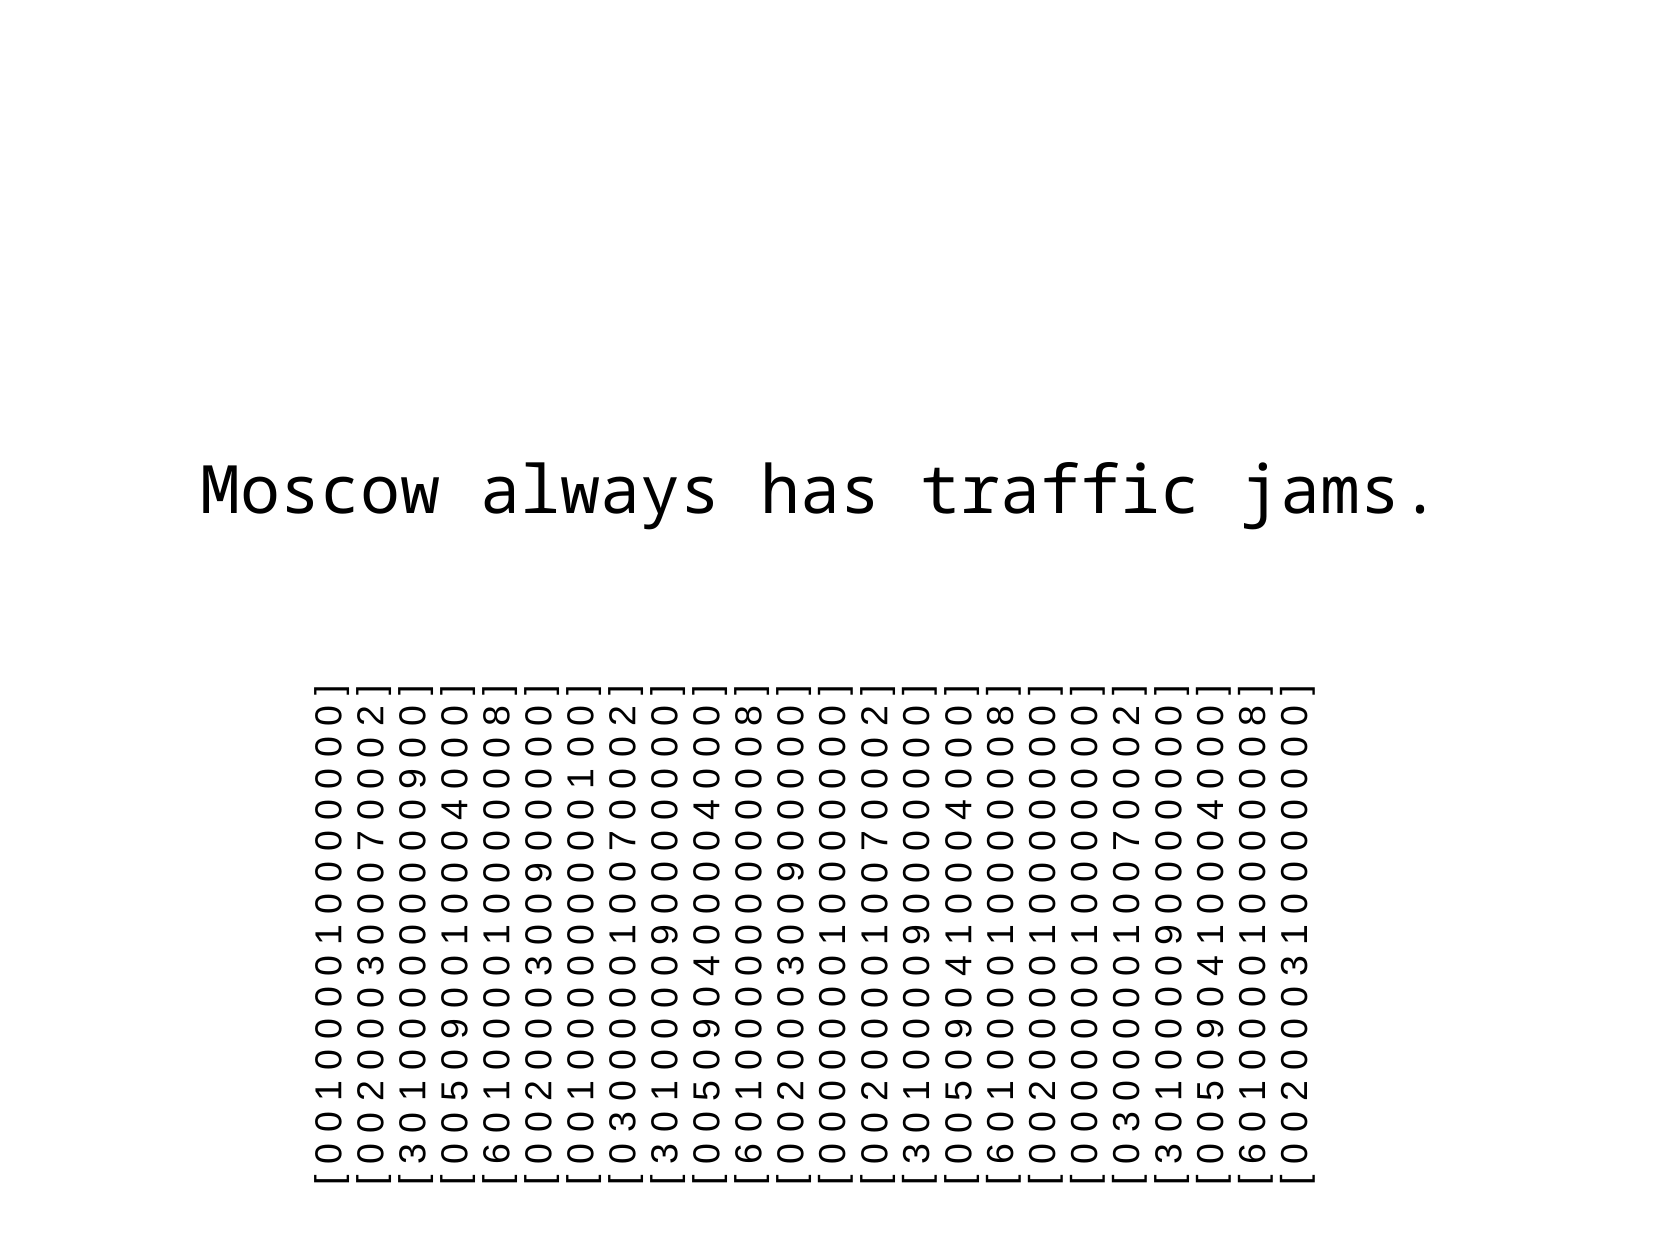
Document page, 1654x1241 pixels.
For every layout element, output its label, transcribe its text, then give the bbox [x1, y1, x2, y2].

text_box [ 0 0 1 0 0 0 0 1 0 0 0 0 0 0 0 ] [ 0 0 2 0 0 0 3 0 0 0 7 0 0 0 2 ] [ 3 0 1 0 0 0 0 0 0 0 0 0 9 0 0 ] [ 0 0 5 0 9 0 0 1 0 0 0 4 0 0 0 ] [ 6 0 1 0 0 0 0 1 0 0 0 0 0 0 8 ] [ 0 0 2 0 0 0 3 0 0 9 0 0 0 0 0 ] [ 0 0 1 0 0 0 0 0 0 0 0 0 1 0 0 ] [ 0 3 0 0 0 0 0 1 0 0 7 0 0 0 2 ] [ 3 0 1 0 0 0 0 9 0 0 0 0 0 0 0 ] [ 0 0 5 0 9 0 4 0 0 0 0 4 0 0 0 ] [ 6 0 1 0 0 0 0 0 0 0 0 0 0 0 8 ] [ 0 0 2 0 0 0 3 0 0 9 0 0 0 0 0 ] [ 0 0 0 0 0 0 0 1 0 0 0 0 0 0 0 ] [ 0 0 2 0 0 0 0 1 0 0 7 0 0 0 2 ] [ 3 0 1 0 0 0 0 9 0 0 0 0 0 0 0 ] [ 0 0 5 0 9 0 4 1 0 0 0 4 0 0 0 ] [ 6 0 1 0 0 0 0 1 0 0 0 0 0 0 8 ] [ 0 0 2 0 0 0 0 1 0 0 0 0 0 0 0 ] [ 0 0 0 0 0 0 0 1 0 0 0 0 0 0 0 ] [ 0 3 0 0 0 0 0 1 0 0 7 0 0 0 2 ] [ 3 0 1 0 0 0 0 9 0 0 0 0 0 0 0 ] [ 0 0 5 0 9 0 4 1 0 0 0 4 0 0 0 ] [ 6 0 1 0 0 0 0 1 0 0 0 0 0 0 8 ] [ 0 0 2 0 0 0 3 1 0 0 0 0 0 0 0 ] [300, 526, 1326, 1201]
text_box Moscow always has traffic jams. [185, 434, 1471, 526]
